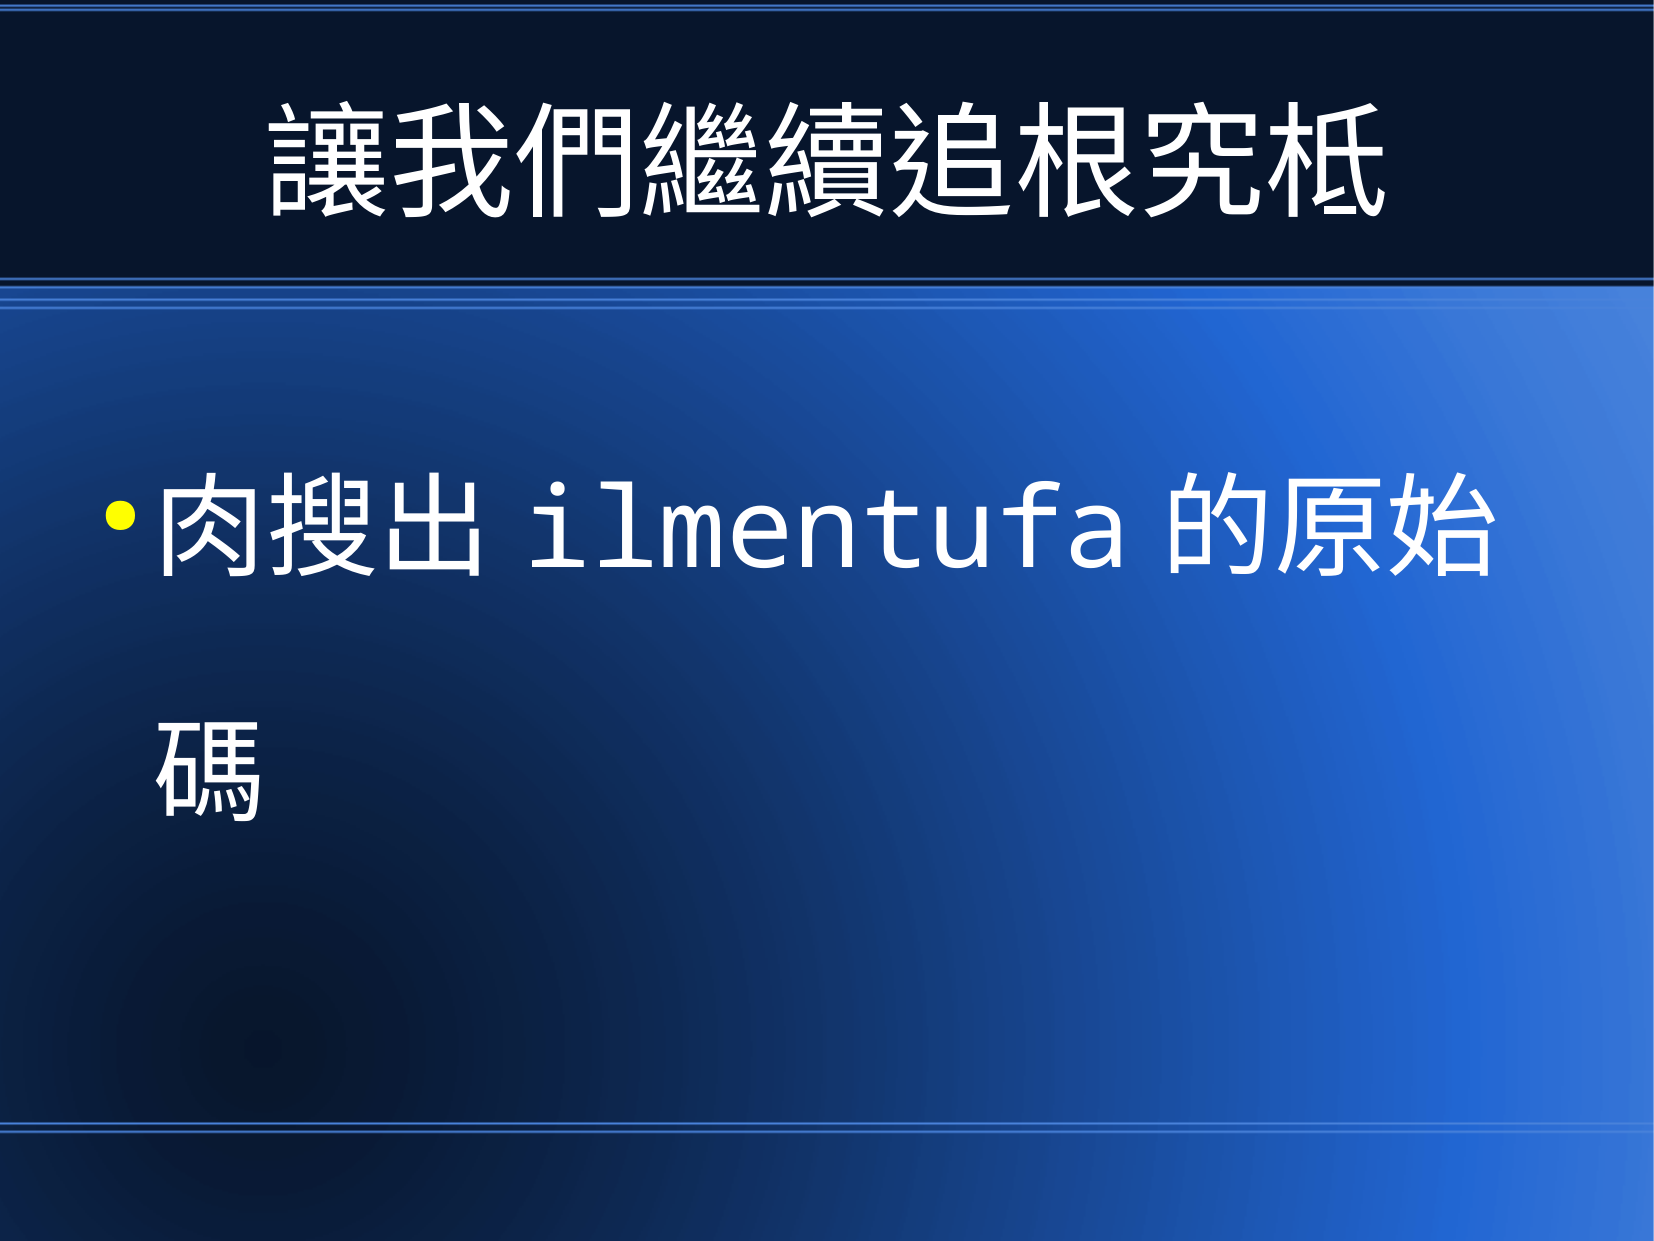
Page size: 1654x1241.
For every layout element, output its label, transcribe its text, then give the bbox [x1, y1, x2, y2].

picture [0, 0, 1654, 1241]
list 肉搜出ilmentufa的原始碼 [82, 355, 1571, 1241]
title 讓我們繼續追根究柢 [82, 49, 1571, 257]
